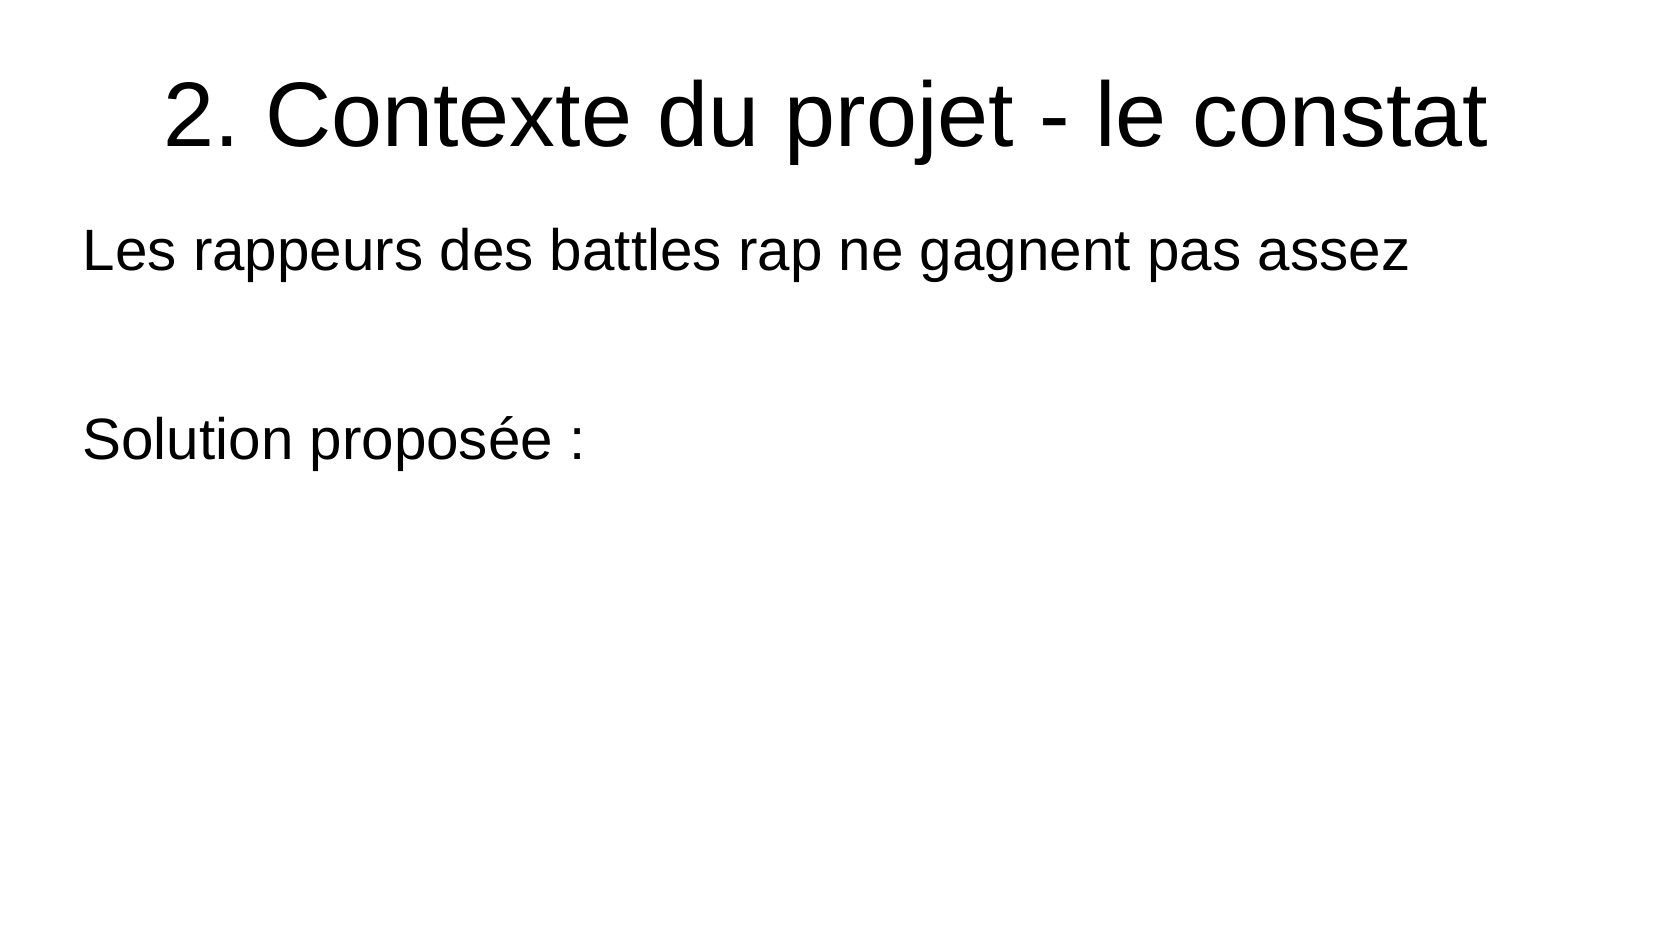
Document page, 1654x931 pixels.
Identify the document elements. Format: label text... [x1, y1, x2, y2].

list Les rappeurs des battles rap ne gagnent pas assez Solution proposée : [82, 217, 1571, 758]
title 2. Contexte du projet - le constat [82, 37, 1571, 193]
